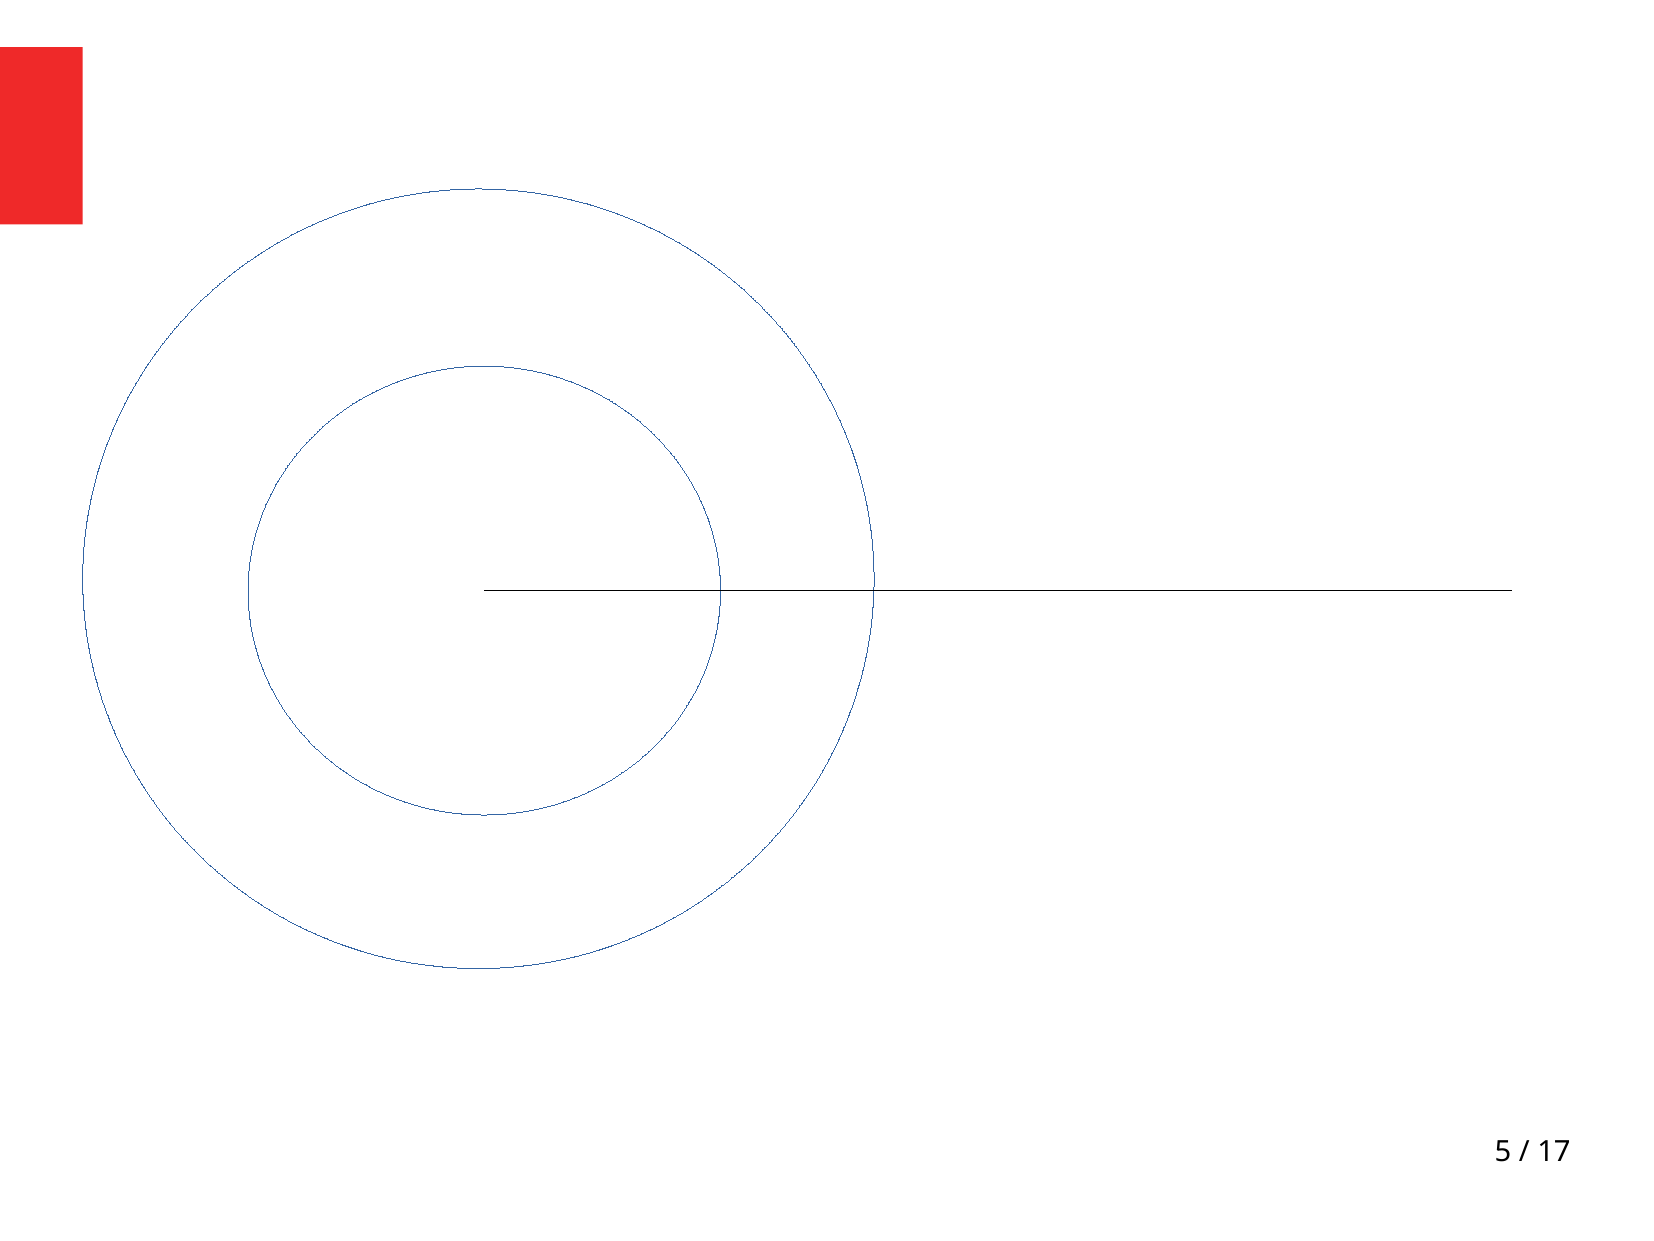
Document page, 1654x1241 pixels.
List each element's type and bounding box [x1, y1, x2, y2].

text_box [82, 188, 875, 969]
